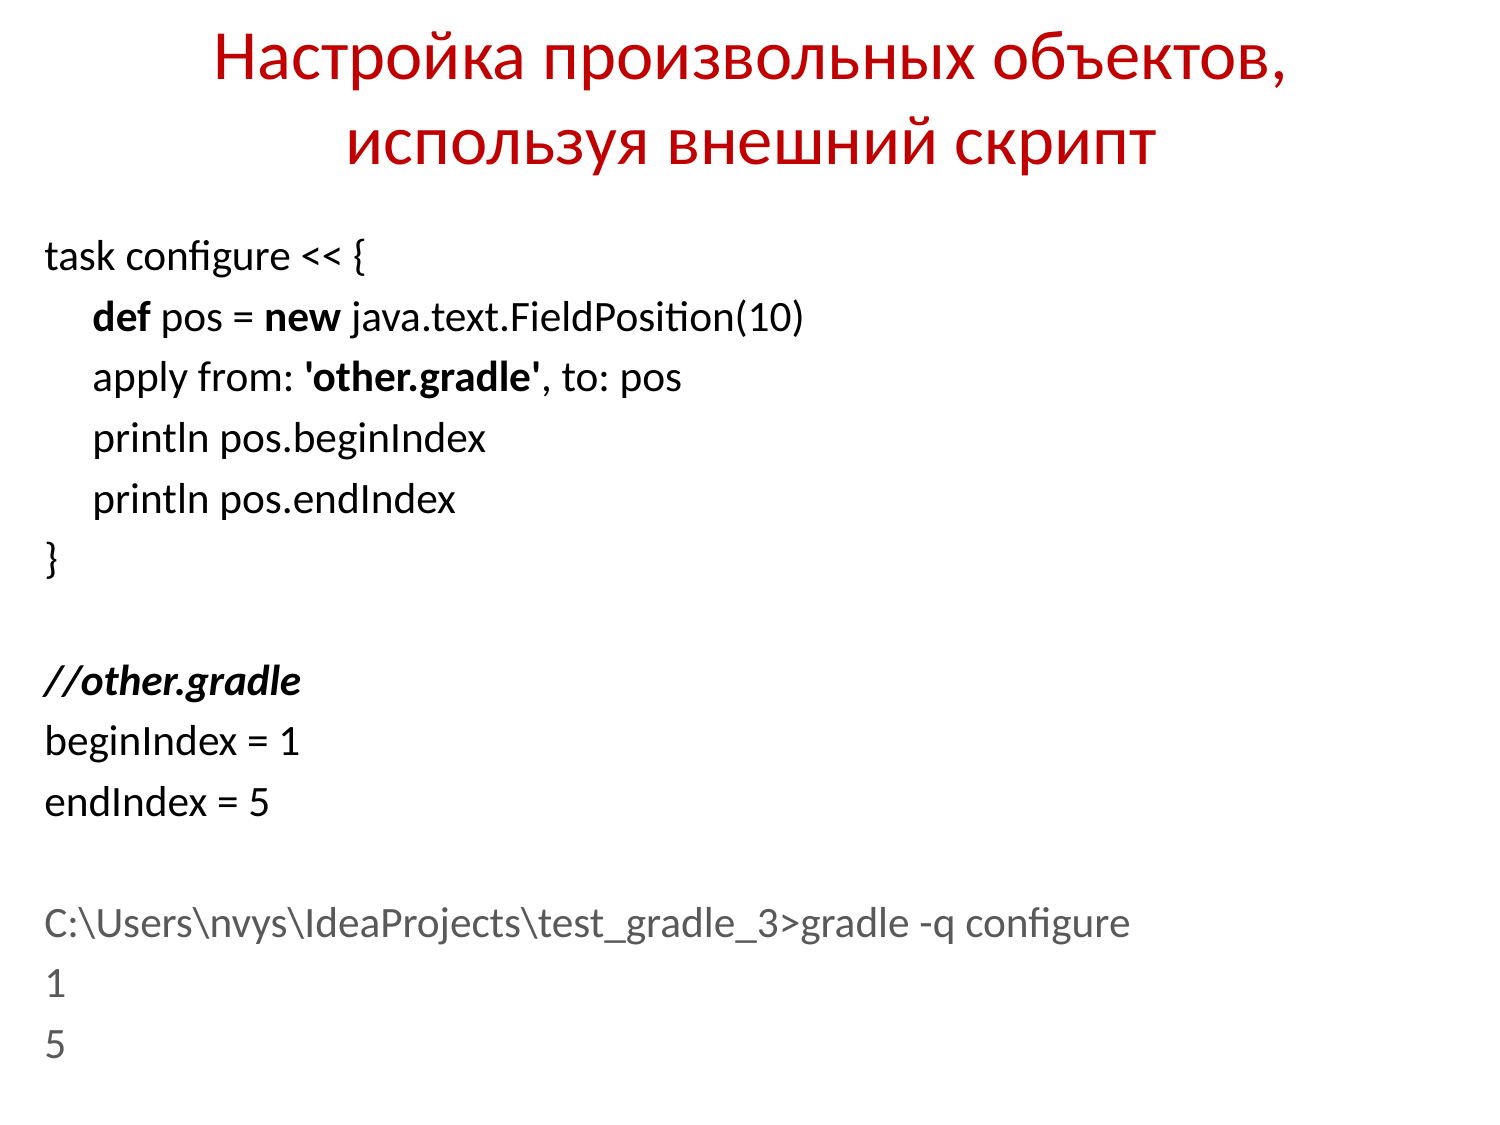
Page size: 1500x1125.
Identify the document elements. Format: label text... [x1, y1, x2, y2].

list task configure << { def pos = new java.text.FieldPosition(10) apply from: 'other.gradle', to: pos println pos.beginIndex println pos.endIndex } //other.gradle beginIndex = 1 endIndex = 5 C:\Users\nvys\IdeaProjects\test_gradle_3>gradle -q configure 1 5 [29, 219, 1471, 1083]
title Настройка произвольных объектов, используя внешний скрипт [76, 0, 1427, 188]
